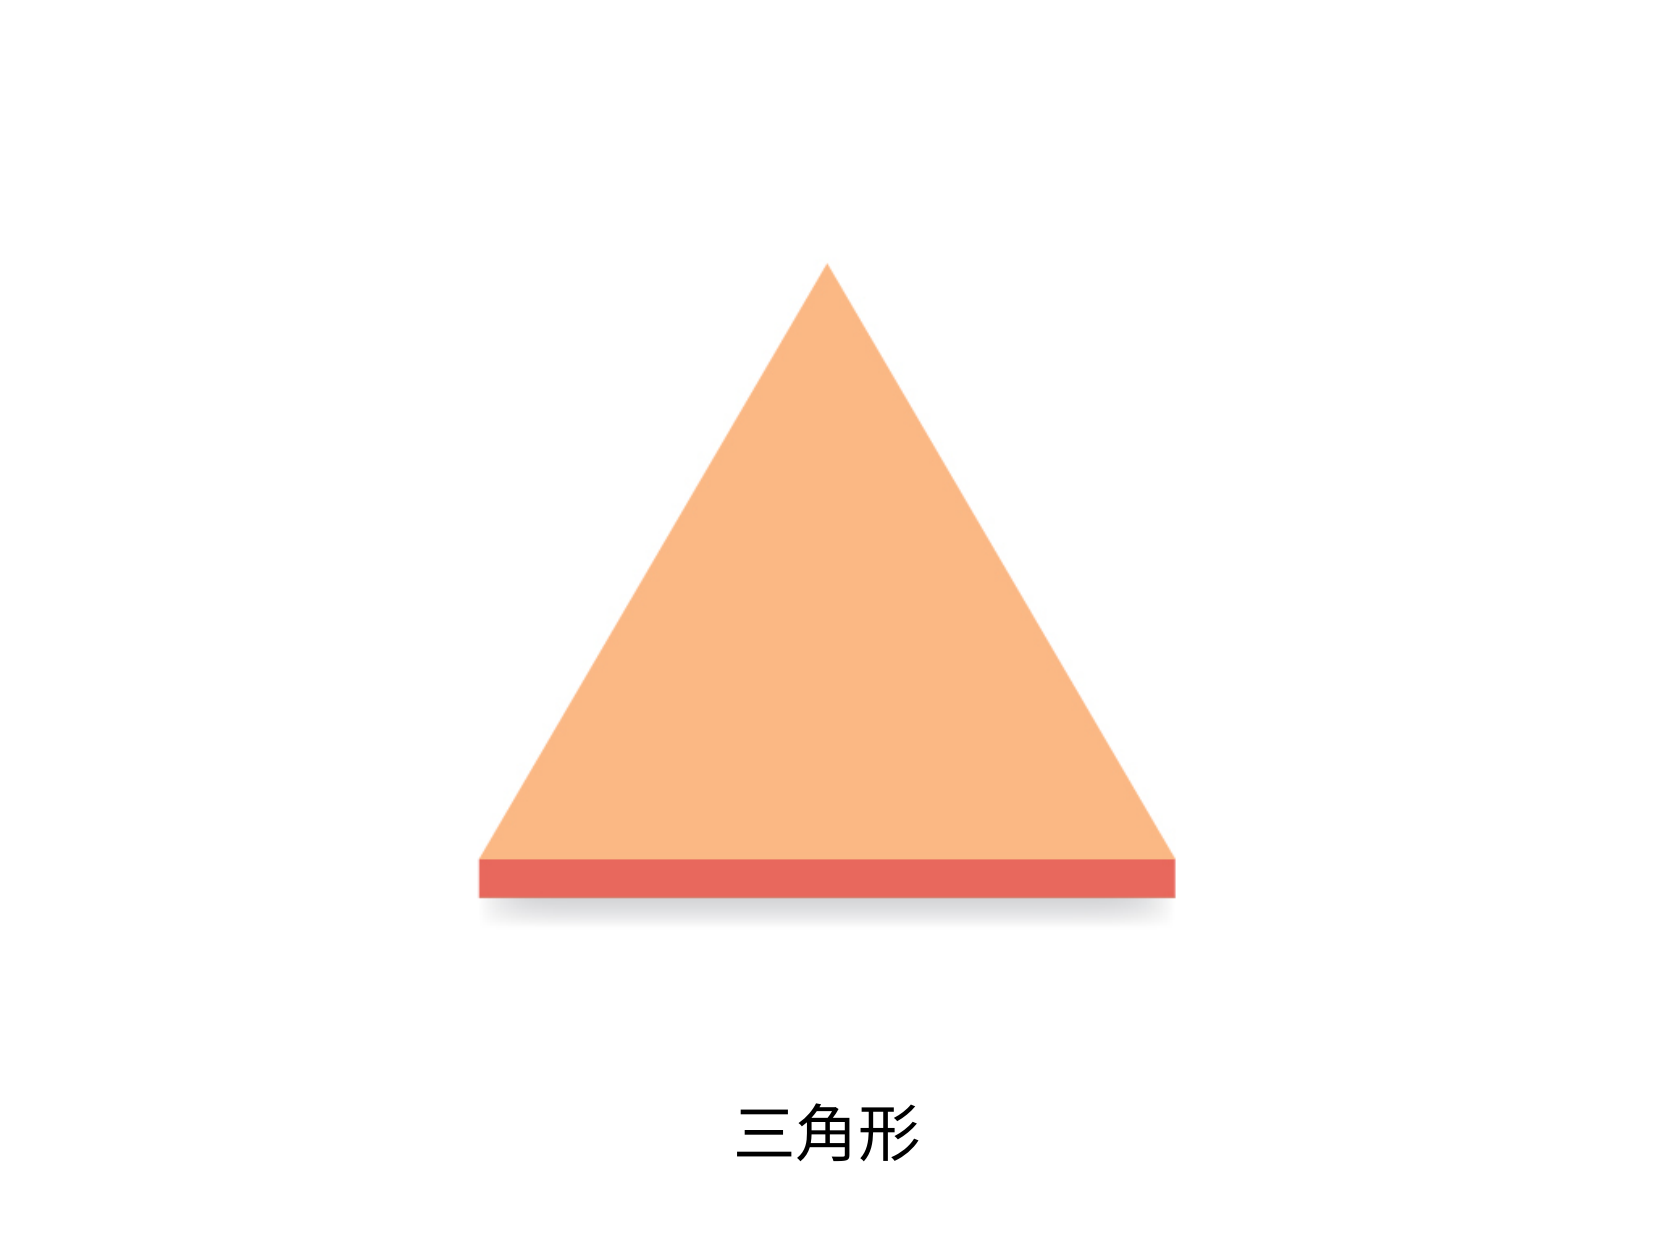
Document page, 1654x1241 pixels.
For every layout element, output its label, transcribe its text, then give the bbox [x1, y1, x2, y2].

picture [0, 0, 1654, 1241]
title 三角形 [82, 1025, 1571, 1233]
